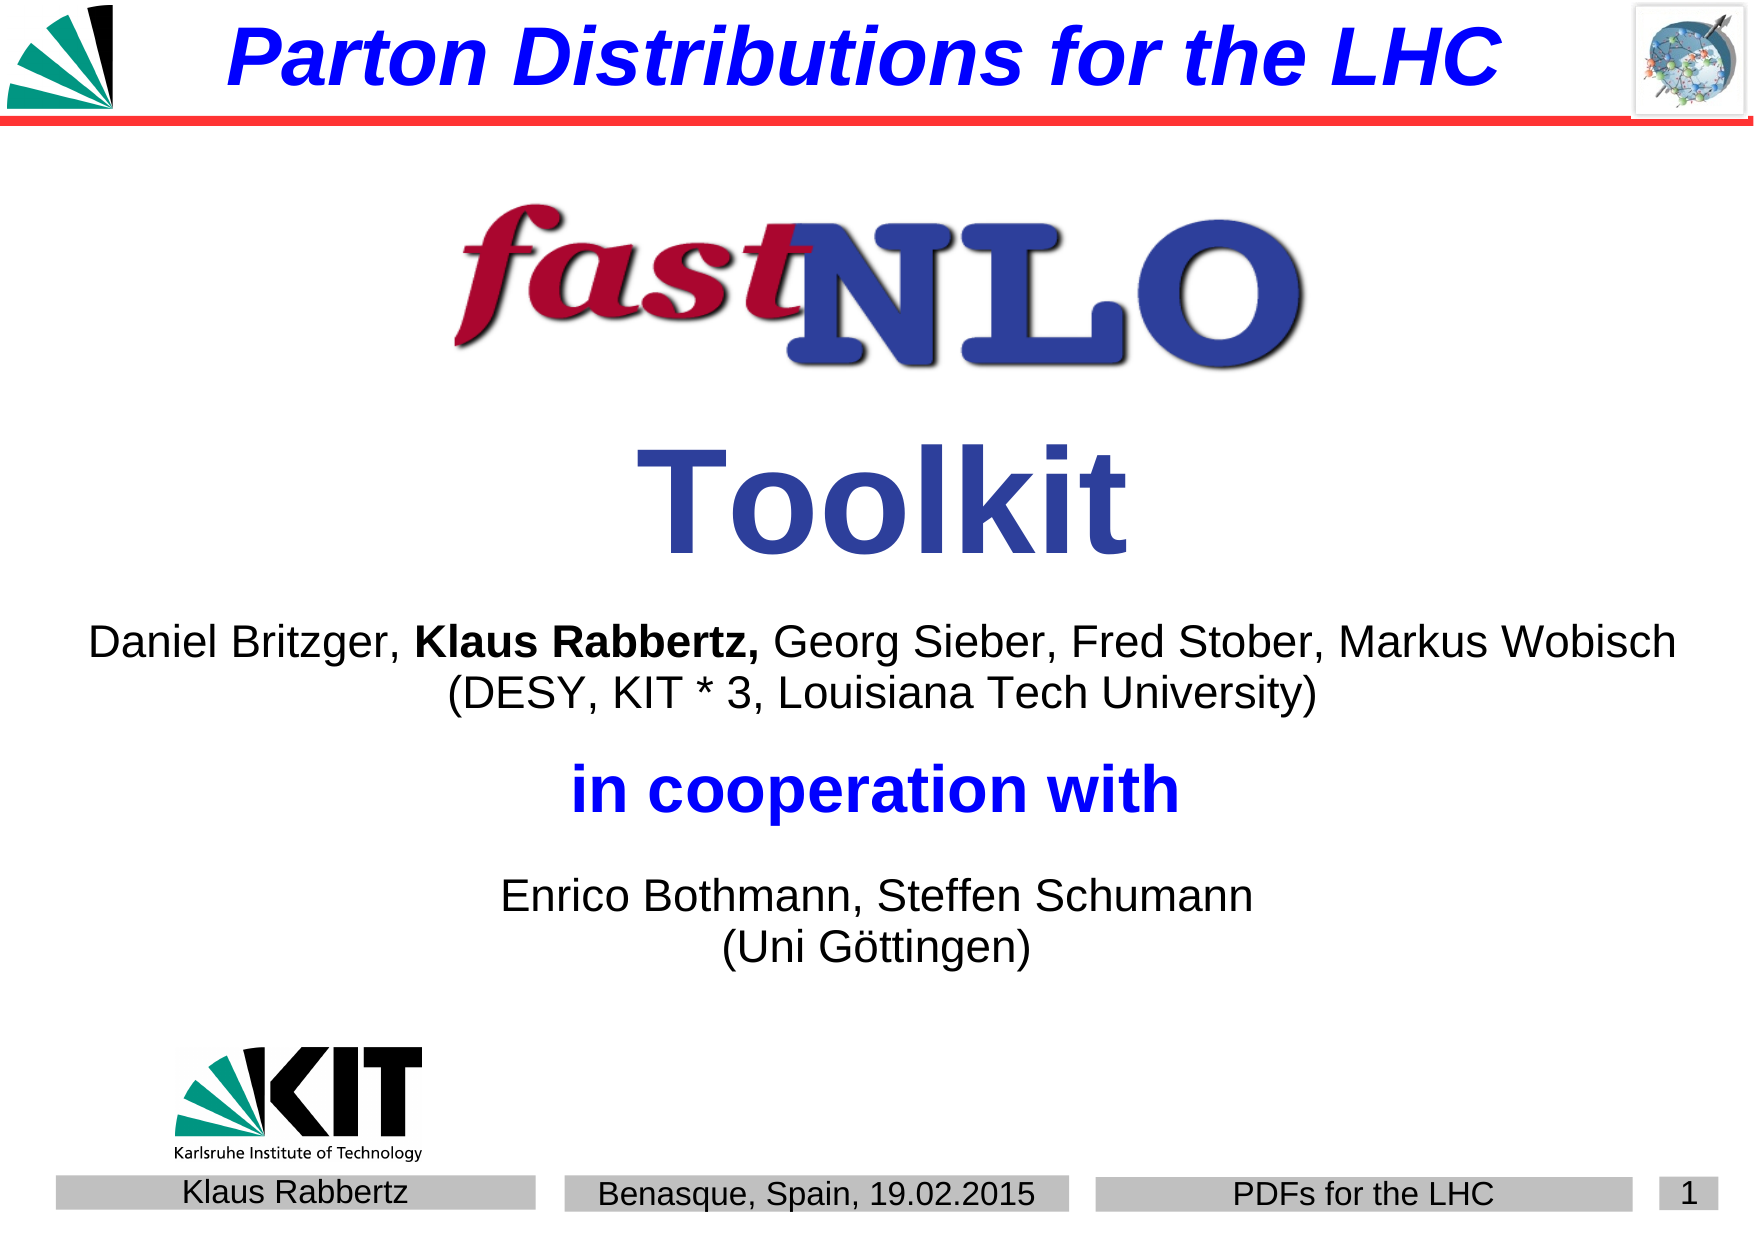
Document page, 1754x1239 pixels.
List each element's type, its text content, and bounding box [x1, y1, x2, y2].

picture [1631, 2, 1748, 119]
picture [7, 5, 113, 110]
text_box in cooperation with [558, 746, 1195, 834]
text_box Toolkit [624, 411, 1129, 592]
picture [175, 1047, 422, 1162]
text_box Daniel Britzger, Klaus Rabbertz, Georg Sieber, Fred Stober, Markus Wobisch (DESY, KIT * 3, Louisiana Tech University) [76, 610, 1682, 725]
title Parton Distributions for the LHC [123, 0, 1606, 114]
text_box Enrico Bothmann, Steffen Schumann (Uni Göttingen) [488, 864, 1266, 979]
picture [427, 191, 1326, 375]
